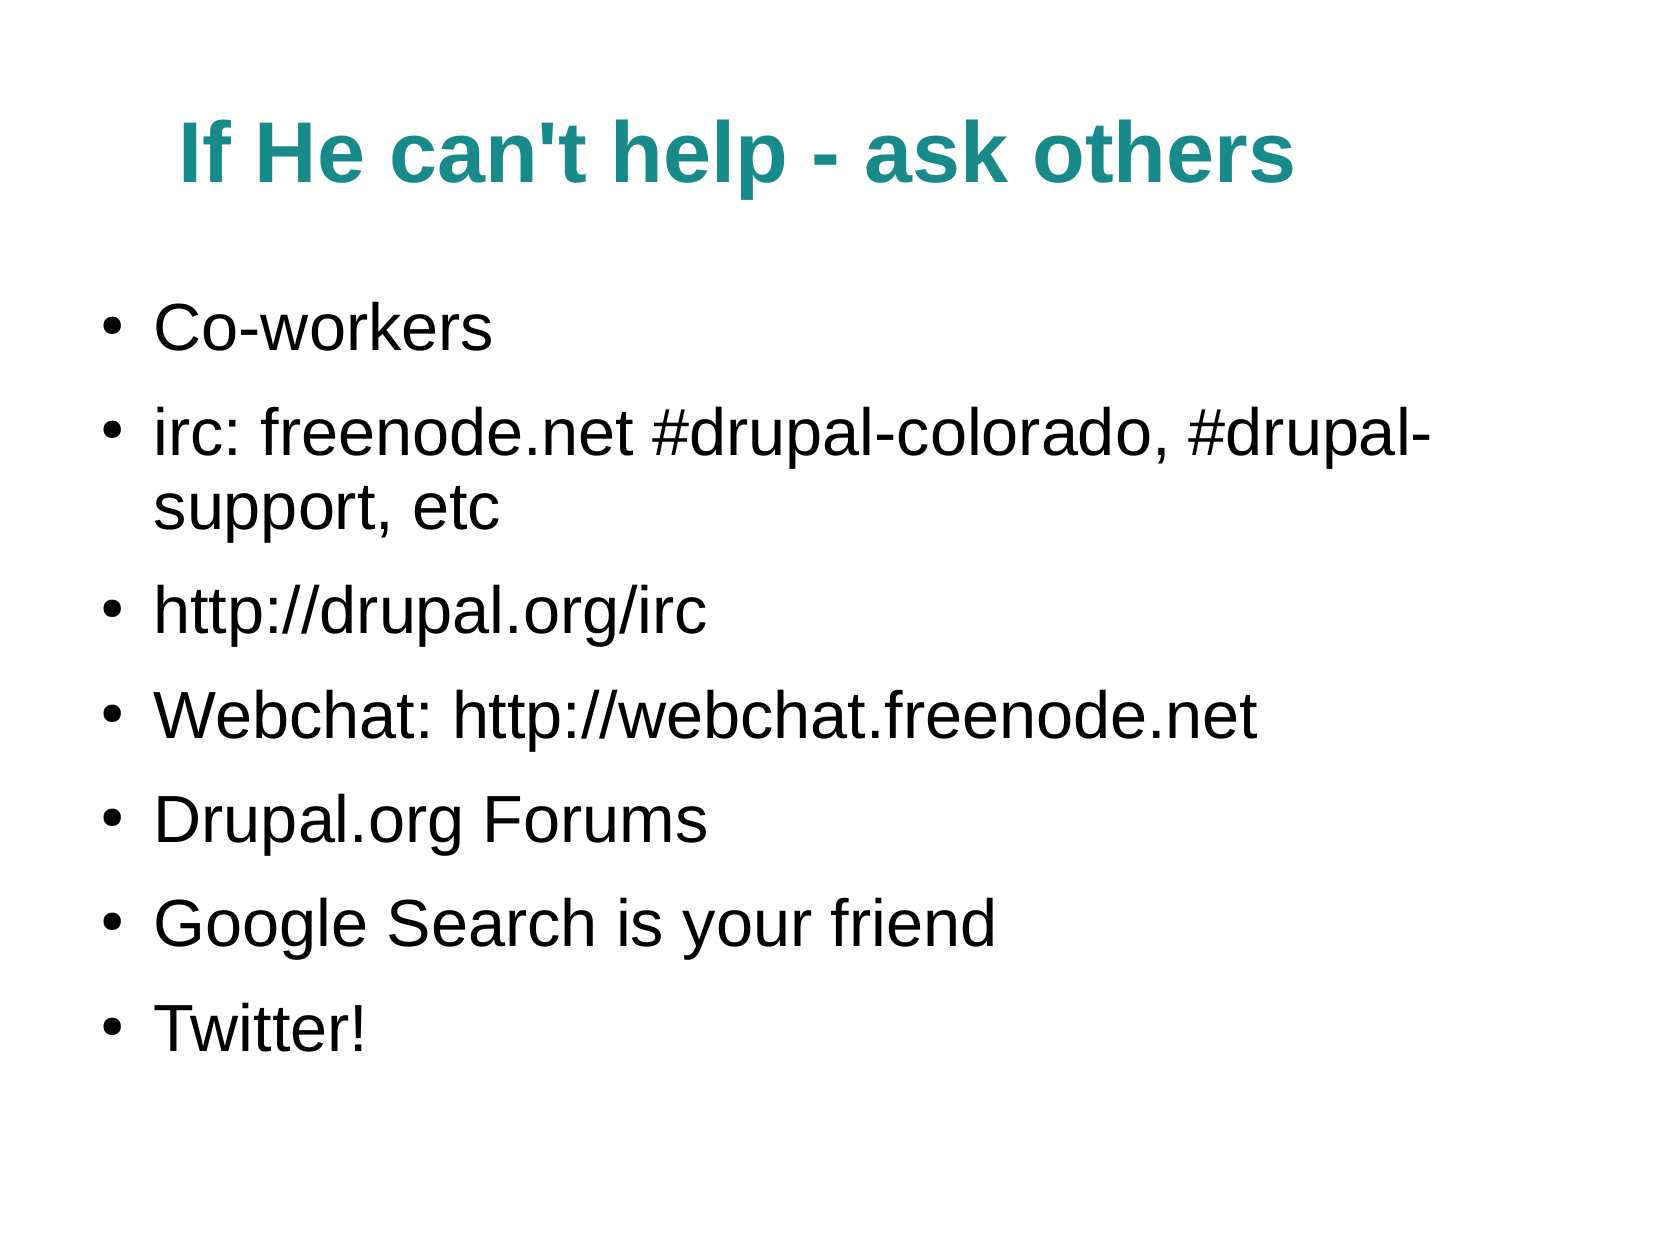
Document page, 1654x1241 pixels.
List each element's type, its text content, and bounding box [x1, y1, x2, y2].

title If He can't help - ask others [58, 49, 1417, 257]
list Co-workers irc: freenode.net #drupal-colorado, #drupal-support, etc http://drupal.org/irc Webchat: http://webchat.freenode.net Drupal.org Forums Google Search is your friend Twitter! [82, 290, 1571, 1095]
